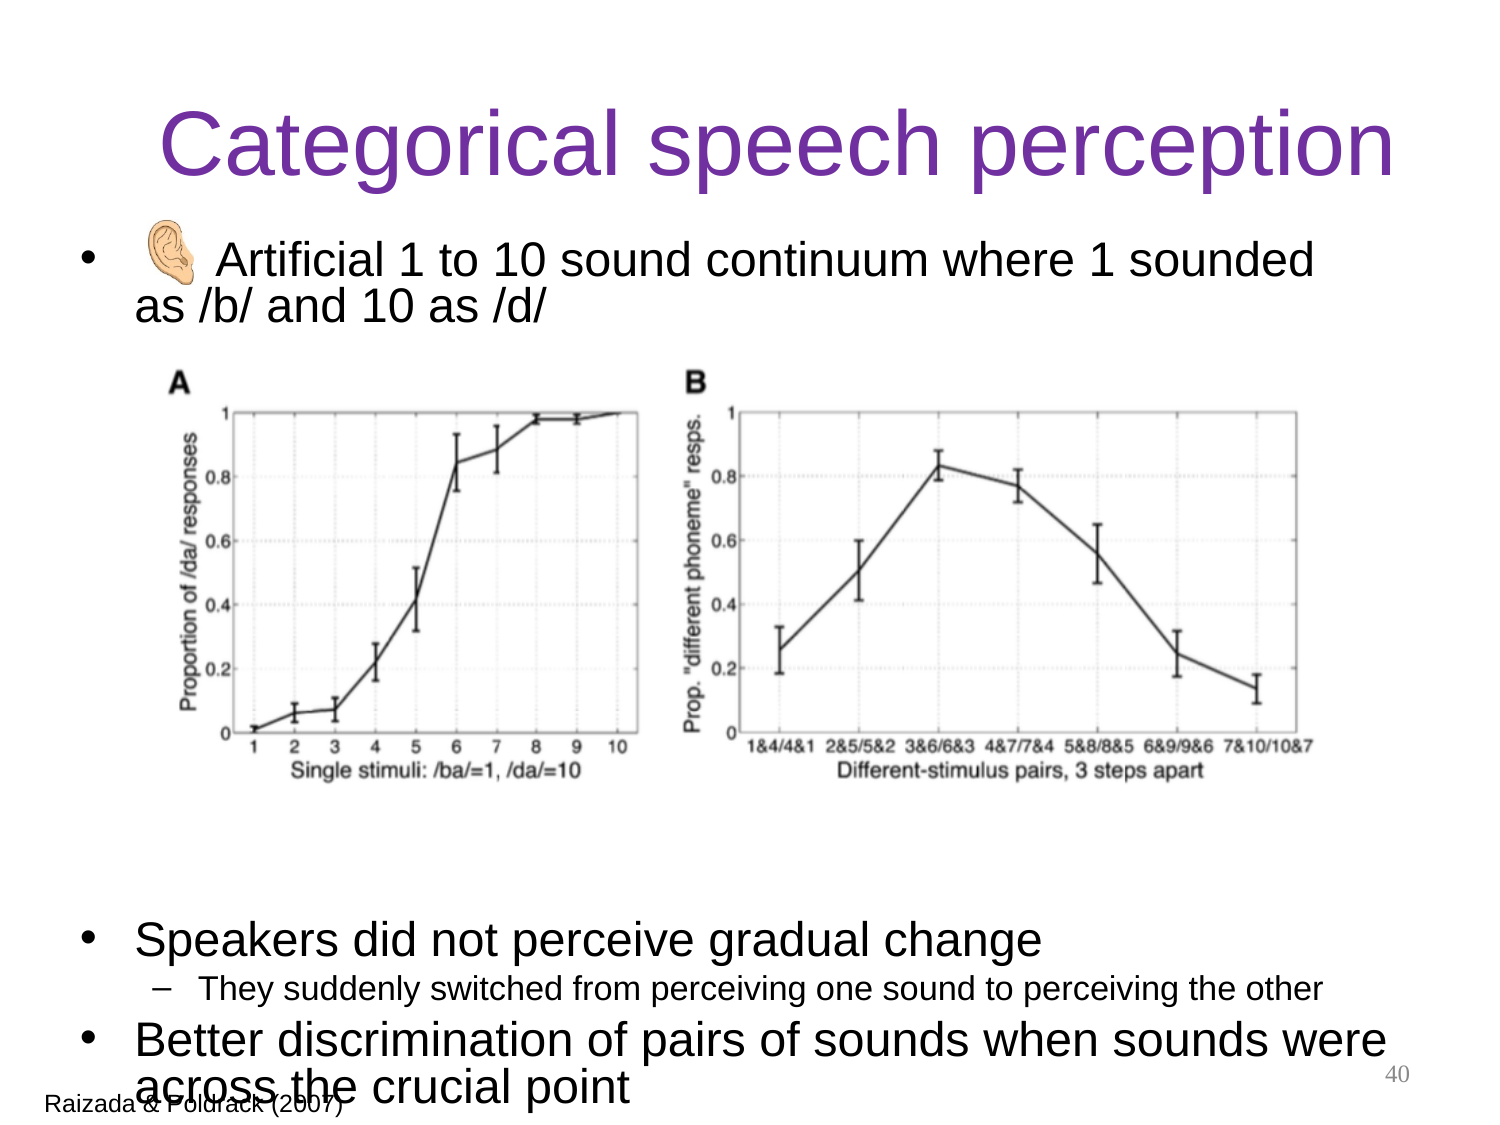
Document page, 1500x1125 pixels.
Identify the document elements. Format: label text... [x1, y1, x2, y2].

list Artificial 1 to 10 sound continuum where 1 sounded as /b/ and 10 as /d/ Speakers did not perceive gradual change They suddenly switched from perceiving one sound to perceiving the other Better discrimination of pairs of sounds when sounds were across the crucial point [64, 231, 1426, 1125]
picture [147, 219, 194, 285]
title Categorical speech perception [75, 45, 1483, 233]
text_box <number> [1074, 1042, 1426, 1103]
picture [135, 350, 1329, 802]
text_box Raizada & Poldrack (2007) [29, 1079, 678, 1125]
